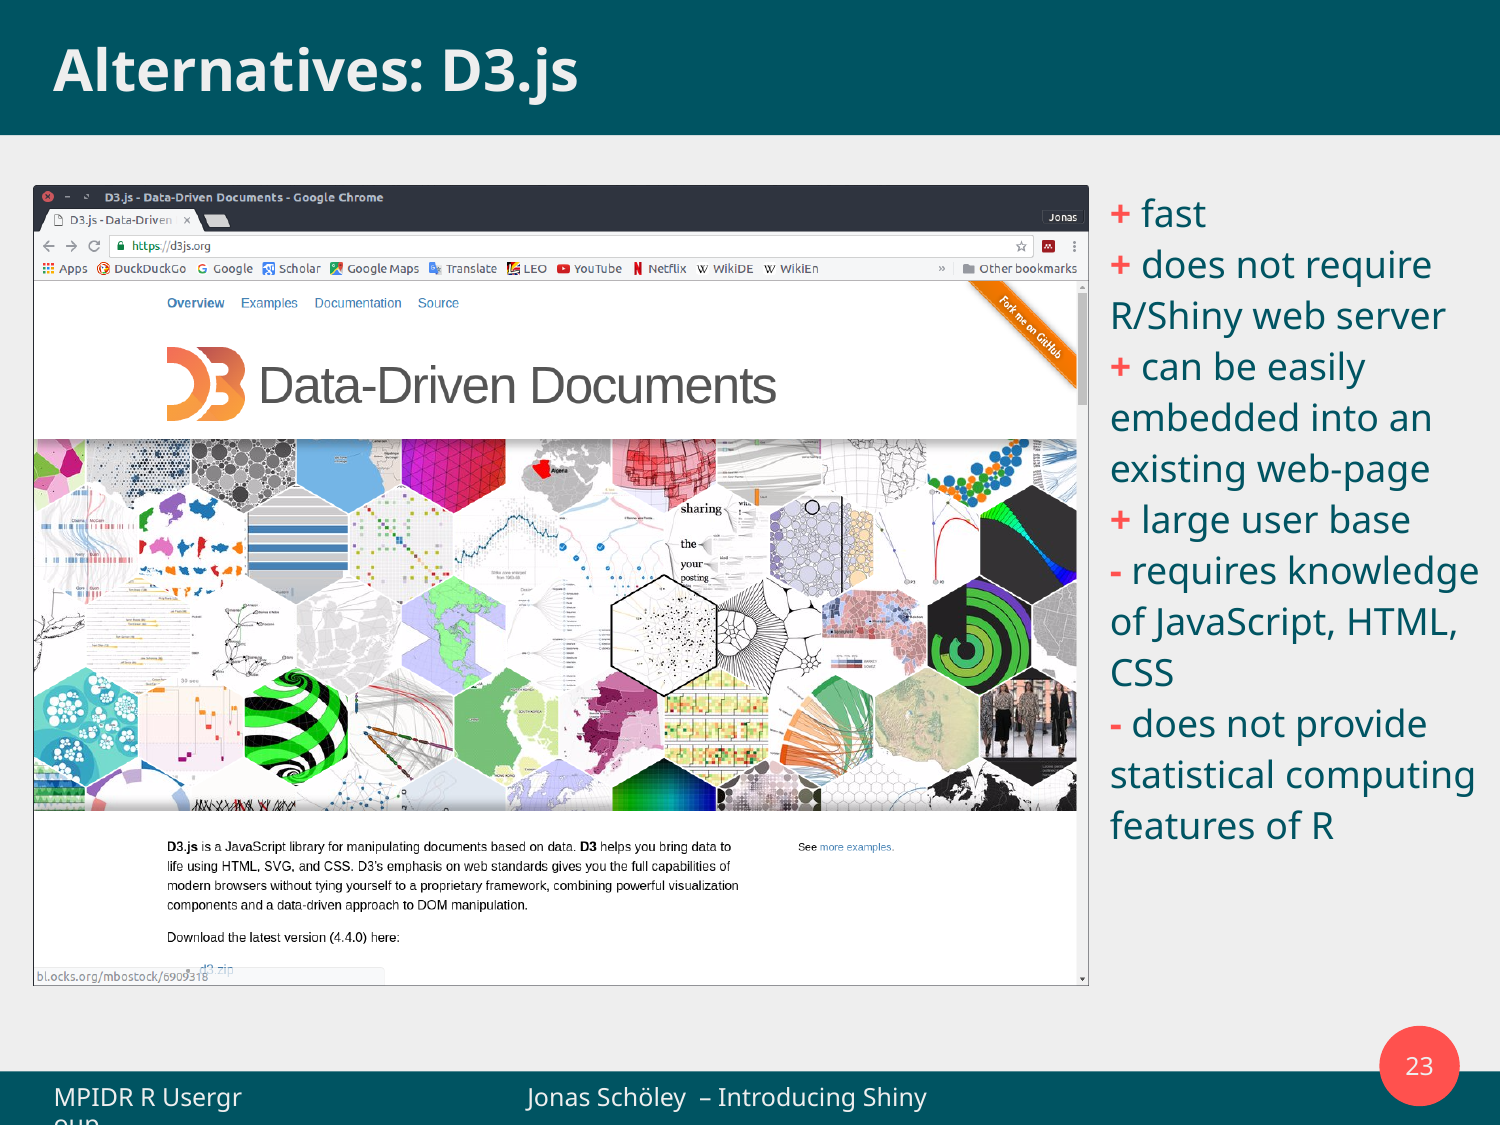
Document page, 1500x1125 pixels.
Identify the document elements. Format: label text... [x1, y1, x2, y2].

title Alternatives: D3.js [53, 0, 1447, 141]
text_box + fast + does not require R/Shiny web server + can be easily embedded into an existing web-page + large user base - requires knowledge of JavaScript, HTML, CSS - does not provide statistical computing features of R [1095, 179, 1500, 790]
picture [33, 185, 1089, 986]
